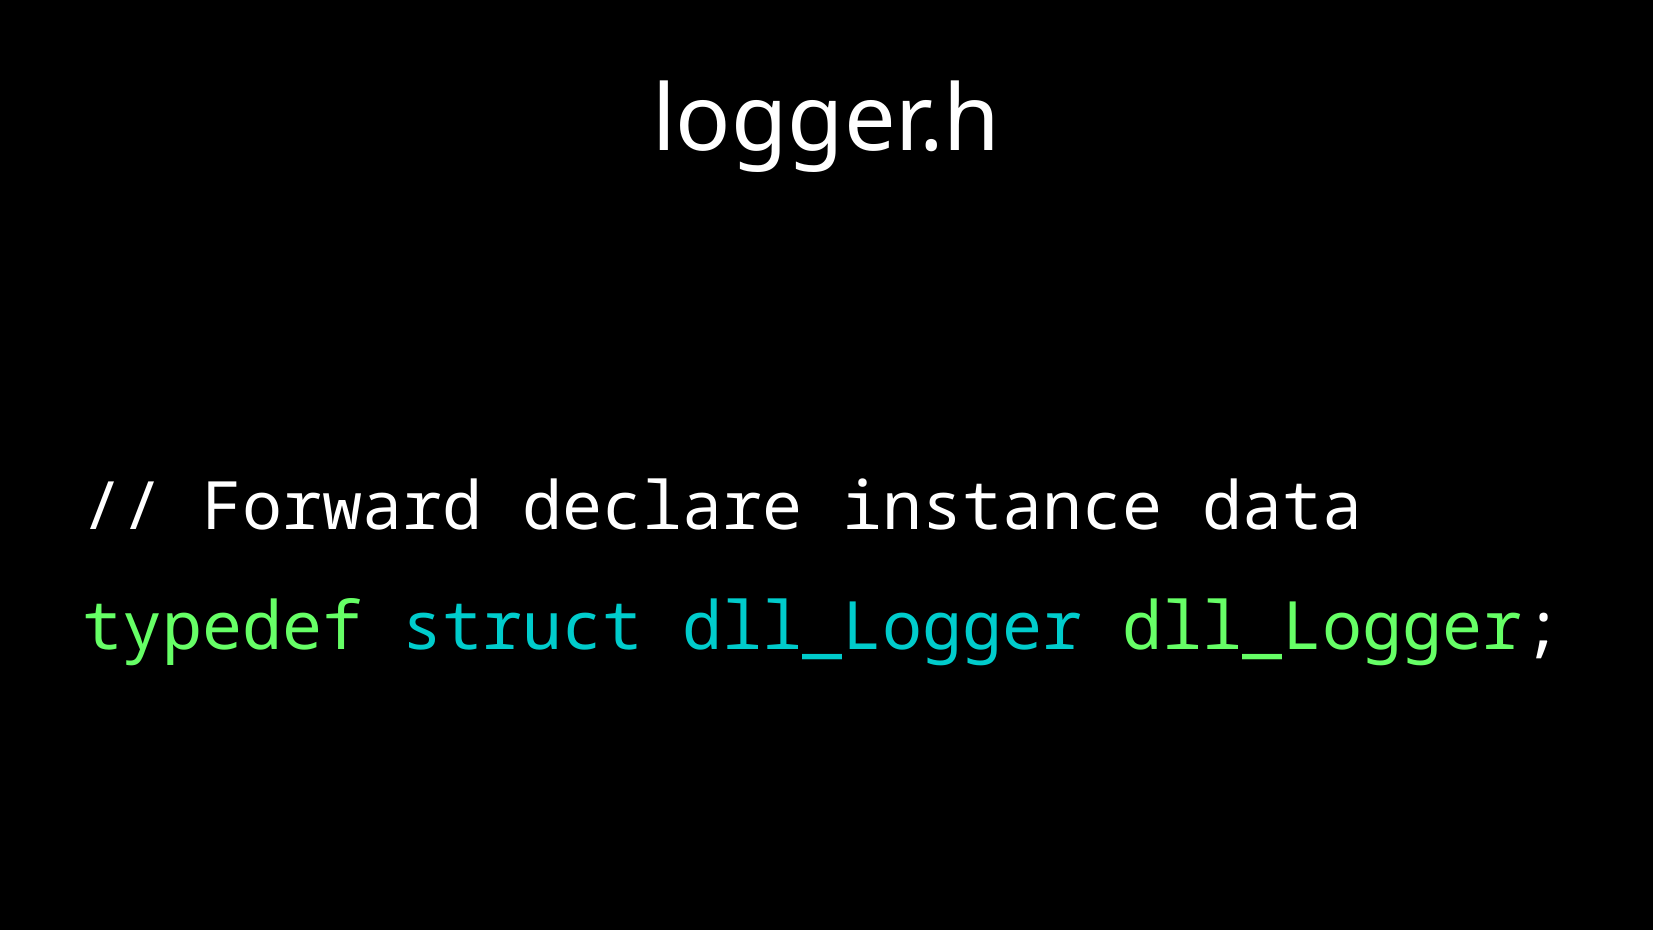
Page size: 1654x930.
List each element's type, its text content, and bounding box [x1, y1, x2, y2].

title logger.h [82, 37, 1571, 193]
list // Forward declare instance data typedef struct dll_Logger dll_Logger; [82, 217, 1571, 841]
